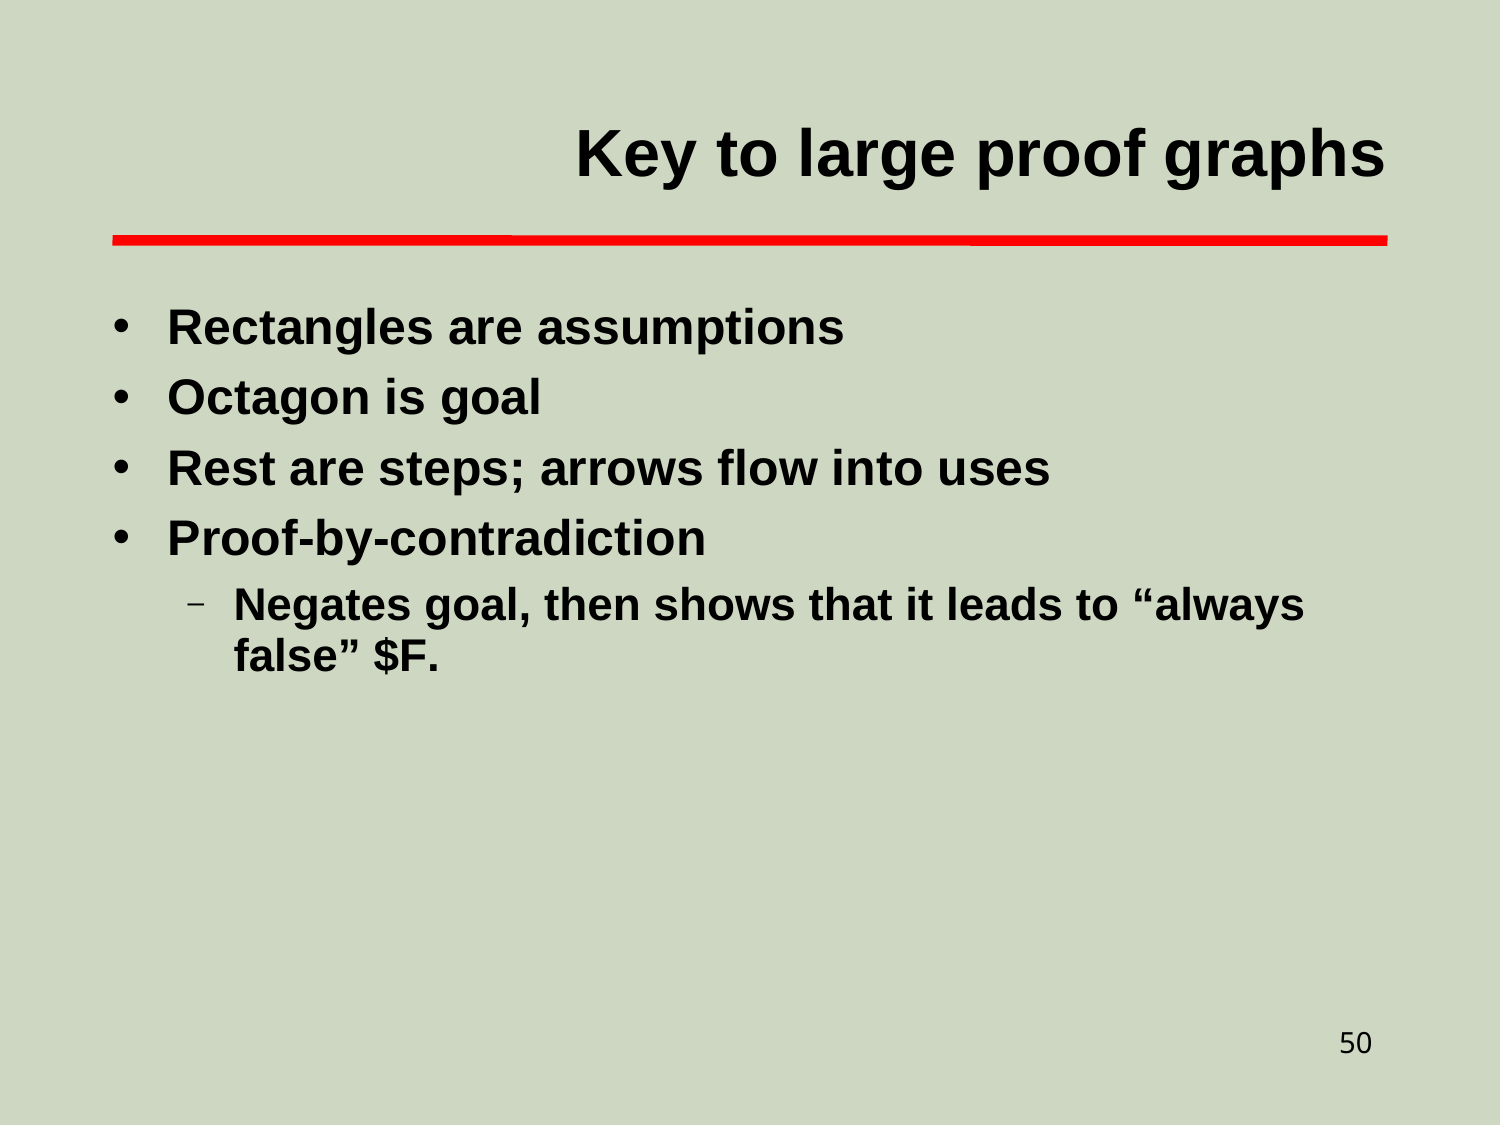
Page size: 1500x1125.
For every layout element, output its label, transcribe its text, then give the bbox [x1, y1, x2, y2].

title Key to large proof graphs [124, 93, 1387, 216]
list Rectangles are assumptions Octagon is goal Rest are steps; arrows flow into uses Proof-by-contradiction Negates goal, then shows that it leads to “always false” $F. [112, 299, 1387, 1099]
